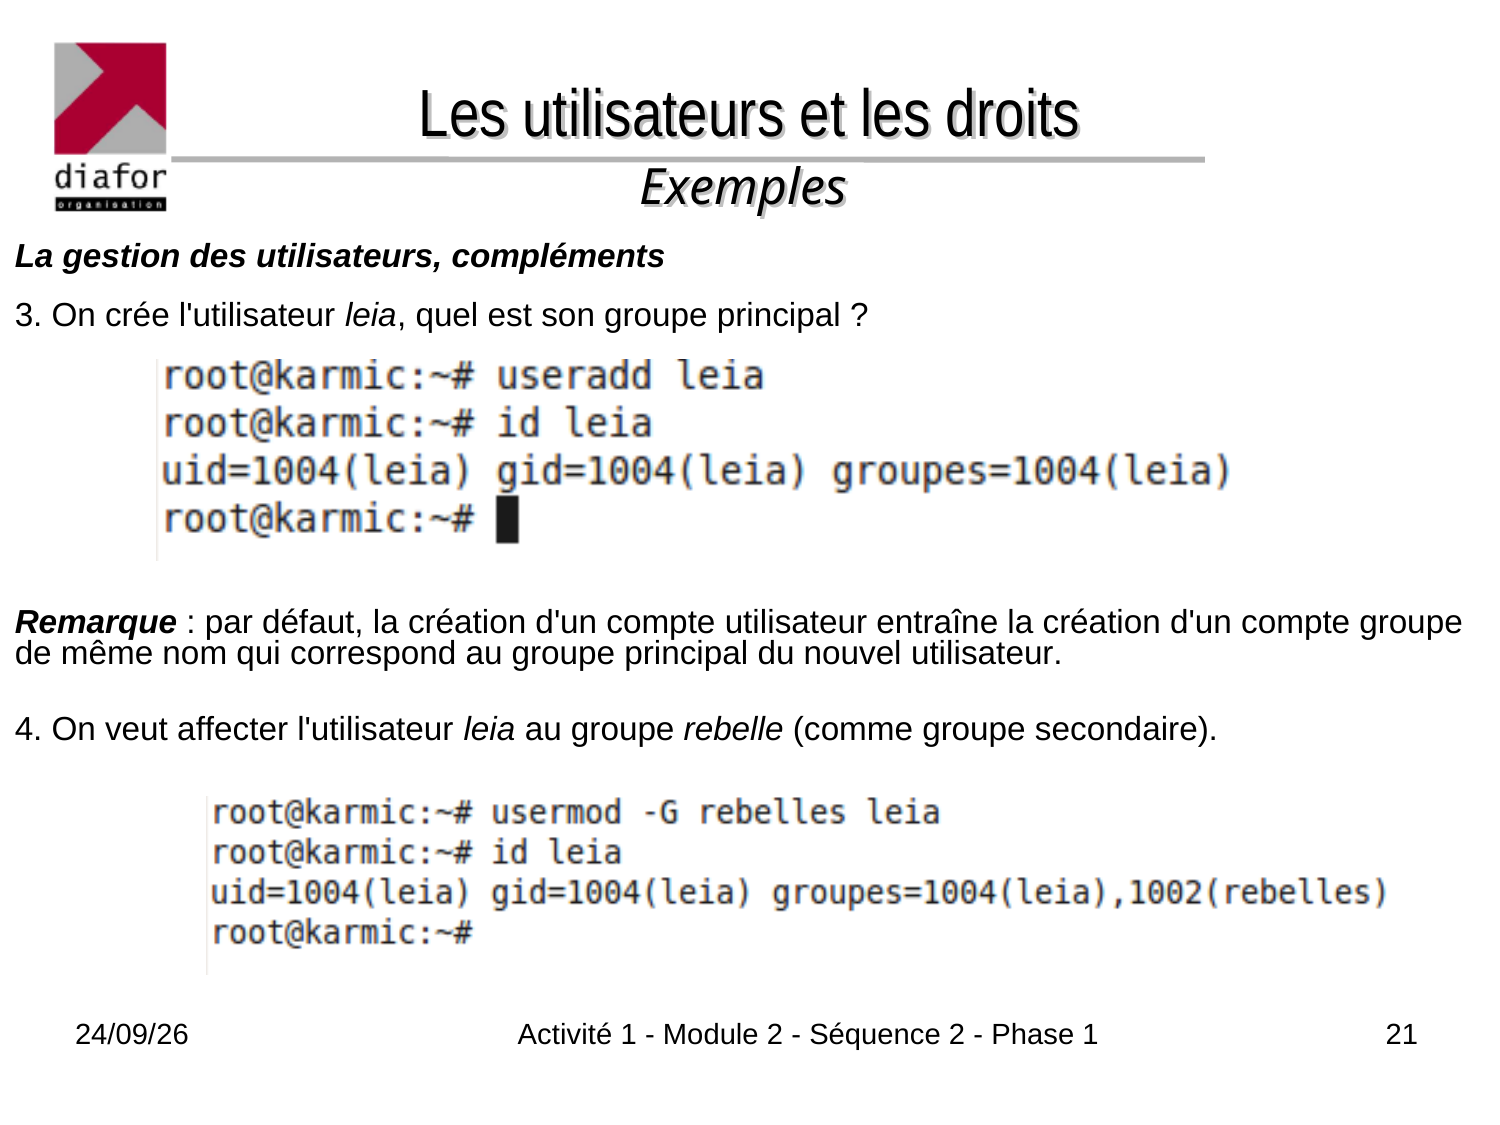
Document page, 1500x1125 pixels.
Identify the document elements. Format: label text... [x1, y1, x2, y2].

text_box 3. On crée l'utilisateur leia, quel est son groupe principal ? [0, 295, 885, 341]
picture [53, 42, 168, 213]
title Les utilisateurs et les droits Exemples [75, 45, 1426, 250]
text_box La gestion des utilisateurs, compléments [0, 236, 682, 282]
text_box Remarque : par défaut, la création d'un compte utilisateur entraîne la création d'un compte groupe de même nom qui correspond au groupe principal du nouvel utilisateur. [0, 602, 1490, 678]
text_box 4. On veut affecter l'utilisateur leia au groupe rebelle (comme groupe secondaire). [0, 708, 1234, 754]
picture [156, 359, 1241, 562]
picture [206, 796, 1405, 975]
